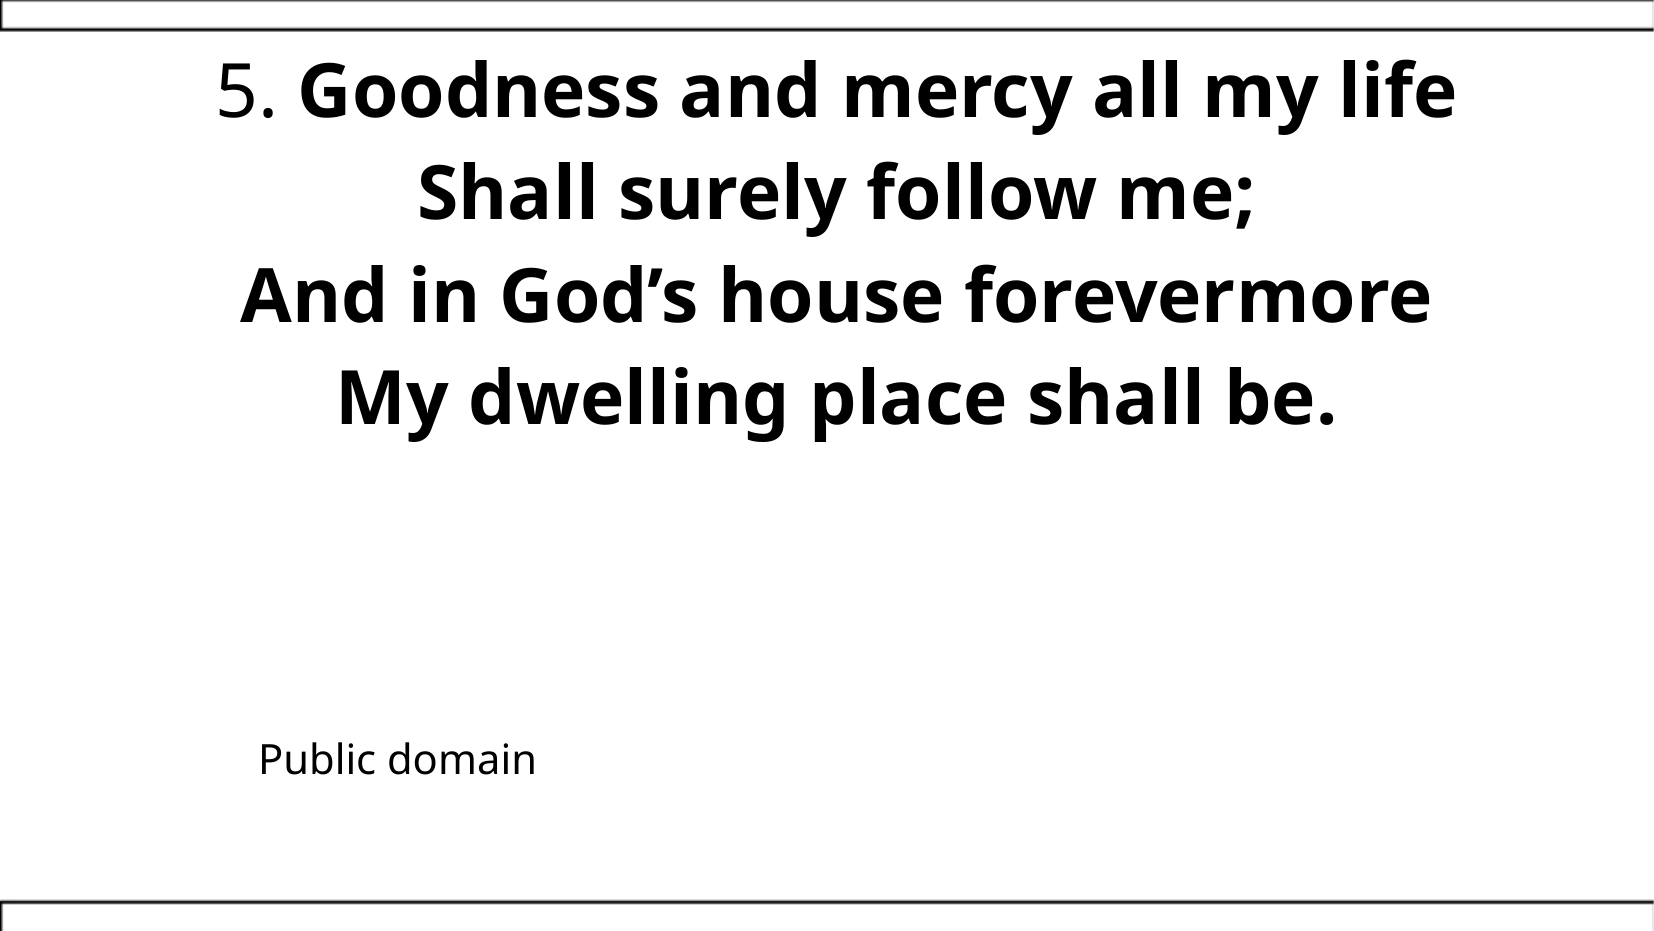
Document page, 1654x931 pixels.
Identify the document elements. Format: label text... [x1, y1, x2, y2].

text_box 5. Goodness and mercy all my life Shall surely follow me; And in God’s house forevermore My dwelling place shall be. Public domain [114, 30, 1561, 777]
picture [0, 0, 1654, 931]
